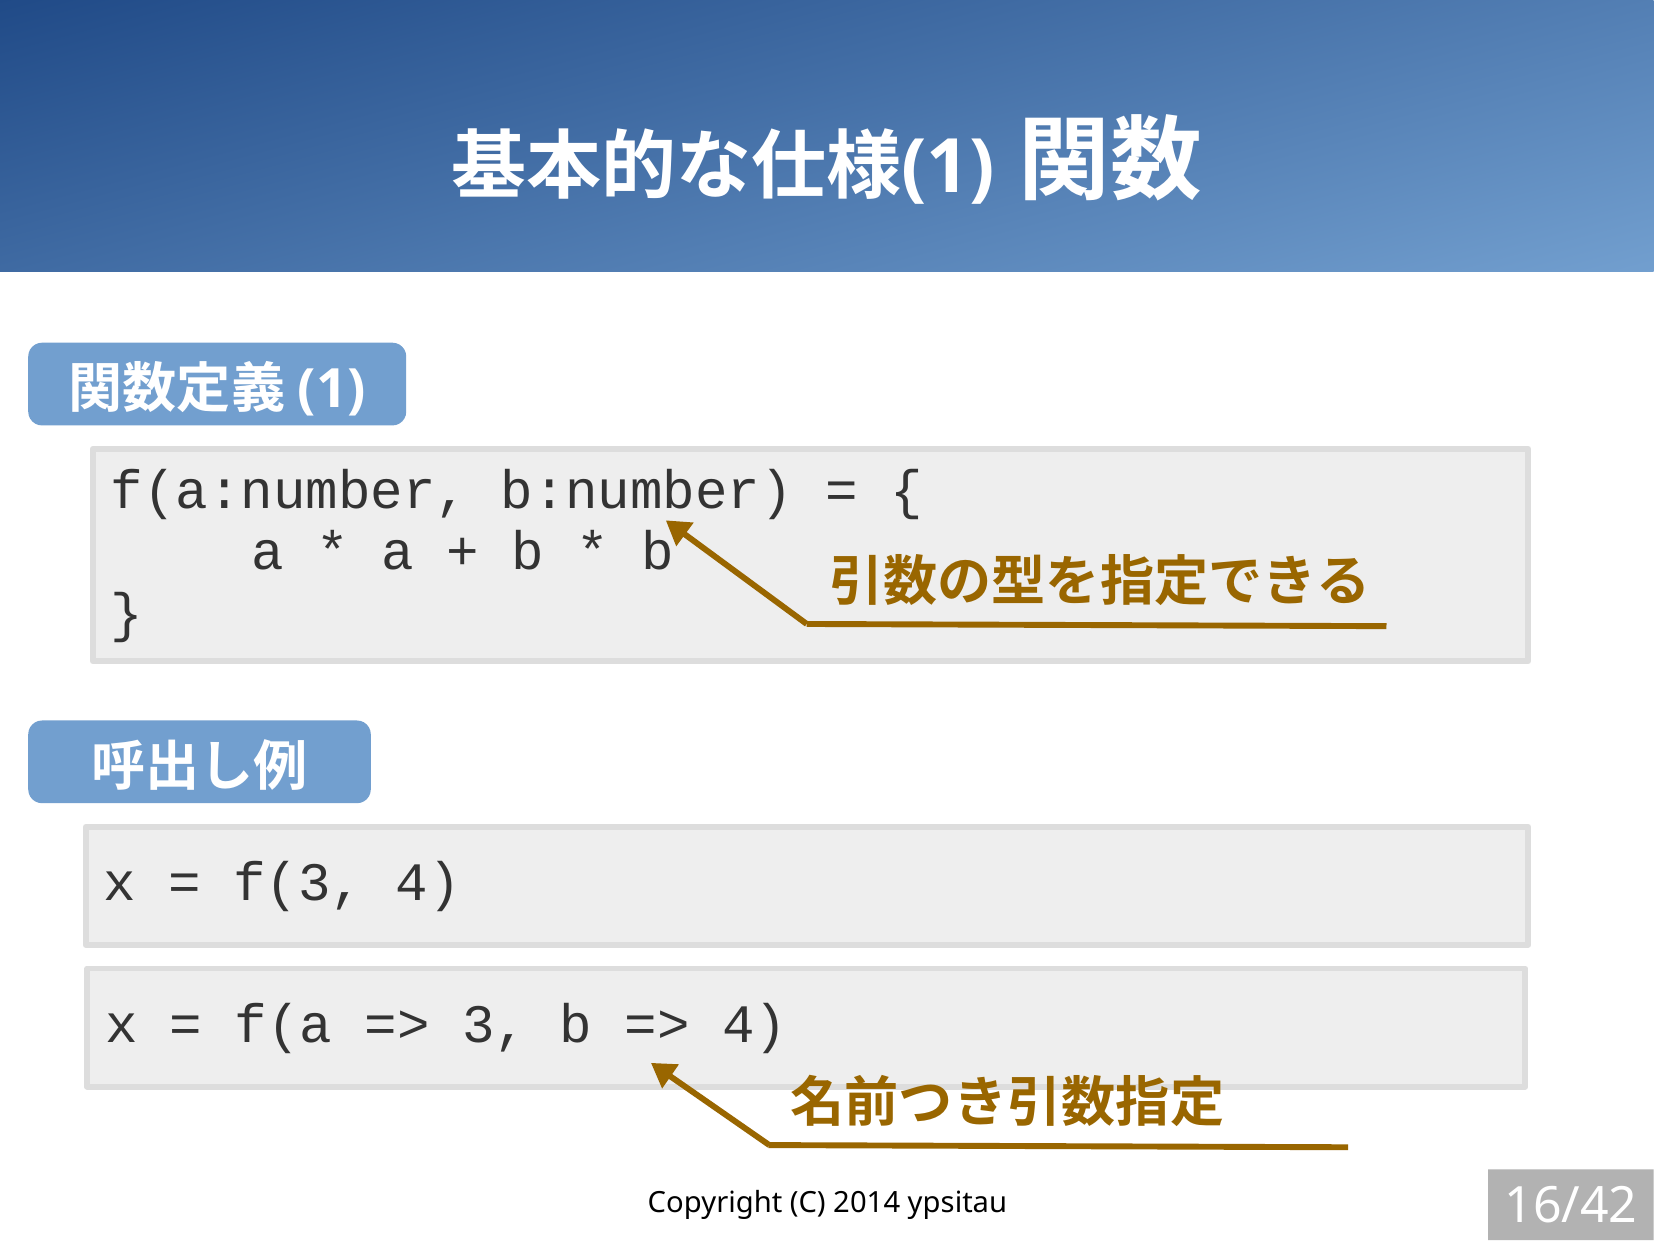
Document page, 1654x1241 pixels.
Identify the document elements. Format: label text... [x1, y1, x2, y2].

text_box 引数の型を指定できる [814, 530, 1387, 627]
title 基本的な仕様(1) 関数 [82, 49, 1571, 257]
text_box 呼出し例 [28, 720, 371, 804]
text_box x = f(3, 4) [85, 826, 1529, 945]
text_box 関数定義 (1) [28, 342, 407, 426]
text_box 名前つき引数指定 [775, 1051, 1240, 1148]
text_box x = f(a => 3, b => 4) [87, 968, 1526, 1087]
text_box f(a:number, b:number) = { a * a + b * b } [92, 448, 1529, 662]
